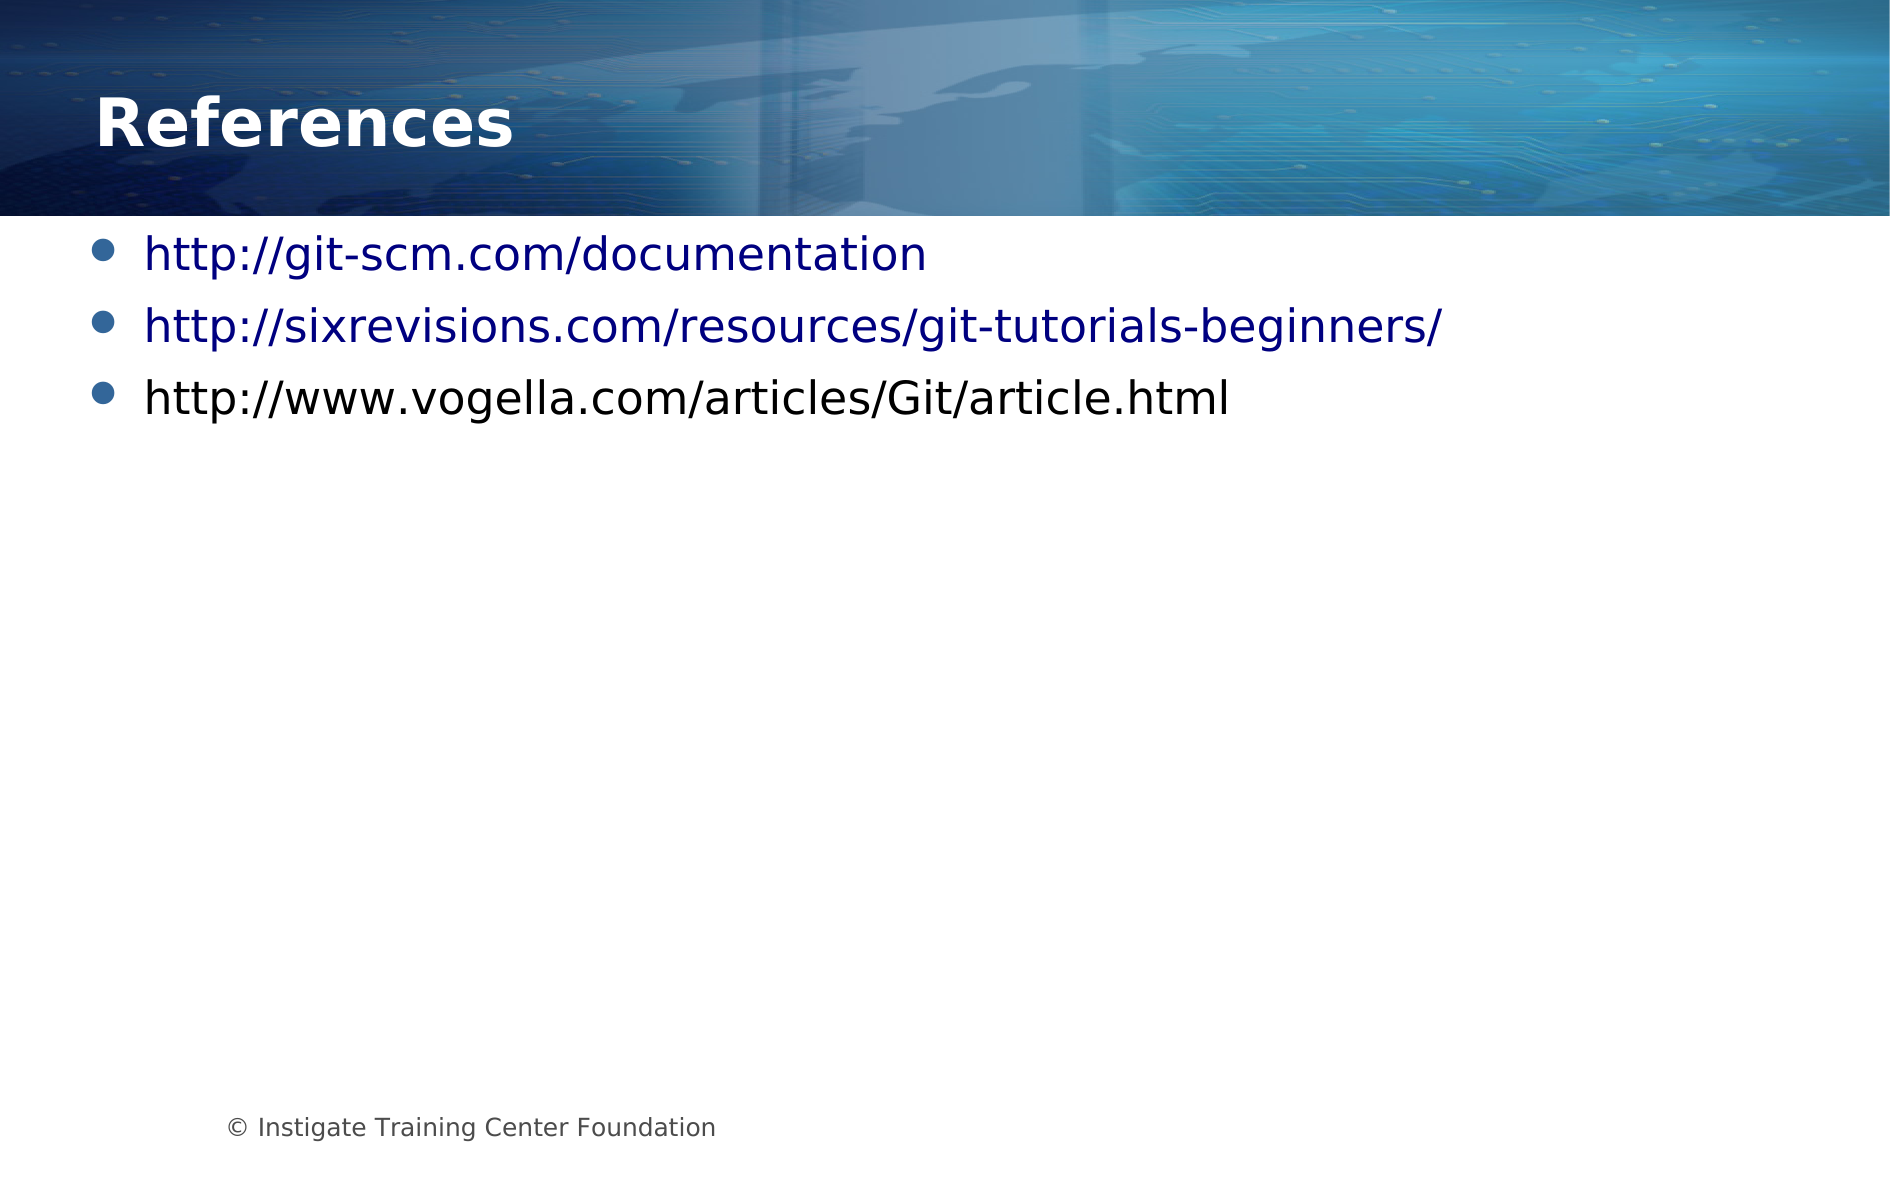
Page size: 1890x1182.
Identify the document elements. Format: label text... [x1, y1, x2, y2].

title References [94, 54, 1793, 210]
picture [0, 0, 1890, 216]
list http://git-scm.com/documentation http://sixrevisions.com/resources/git-tutorials-beginners/ http://www.vogella.com/articles/Git/article.html [88, 228, 1788, 993]
